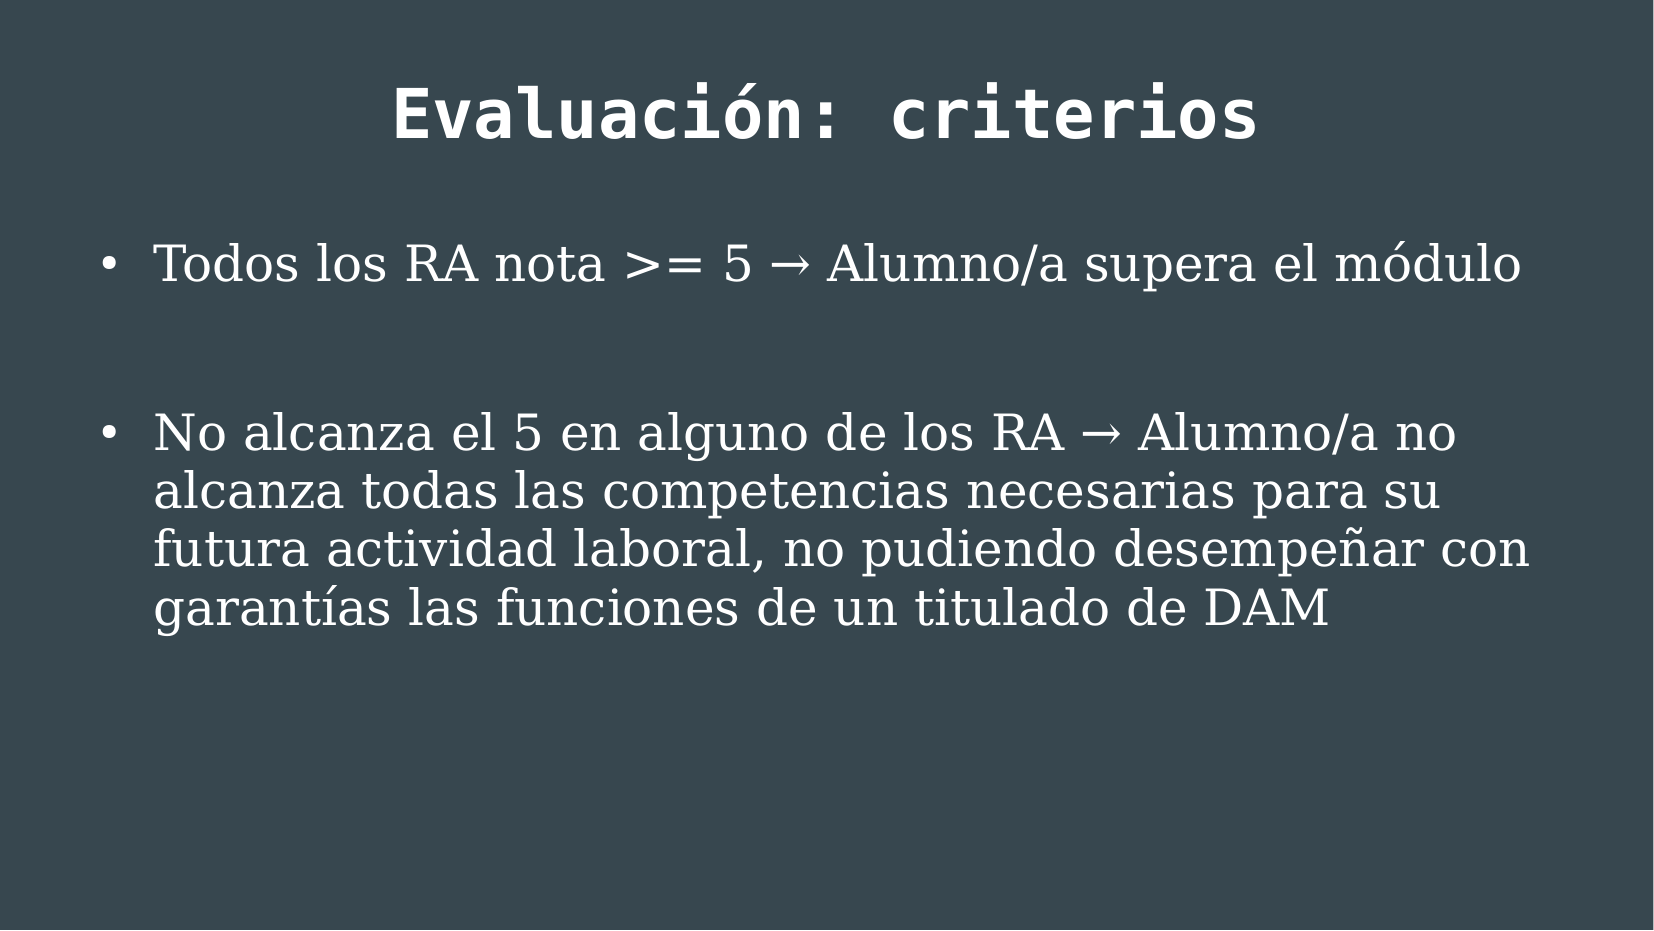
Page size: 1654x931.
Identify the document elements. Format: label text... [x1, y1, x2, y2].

title Evaluación: criterios [82, 37, 1571, 193]
list Todos los RA nota >= 5 → Alumno/a supera el módulo No alcanza el 5 en alguno de los RA → Alumno/a no alcanza todas las competencias necesarias para su futura actividad laboral, no pudiendo desempeñar con garantías las funciones de un titulado de DAM [82, 235, 1571, 775]
